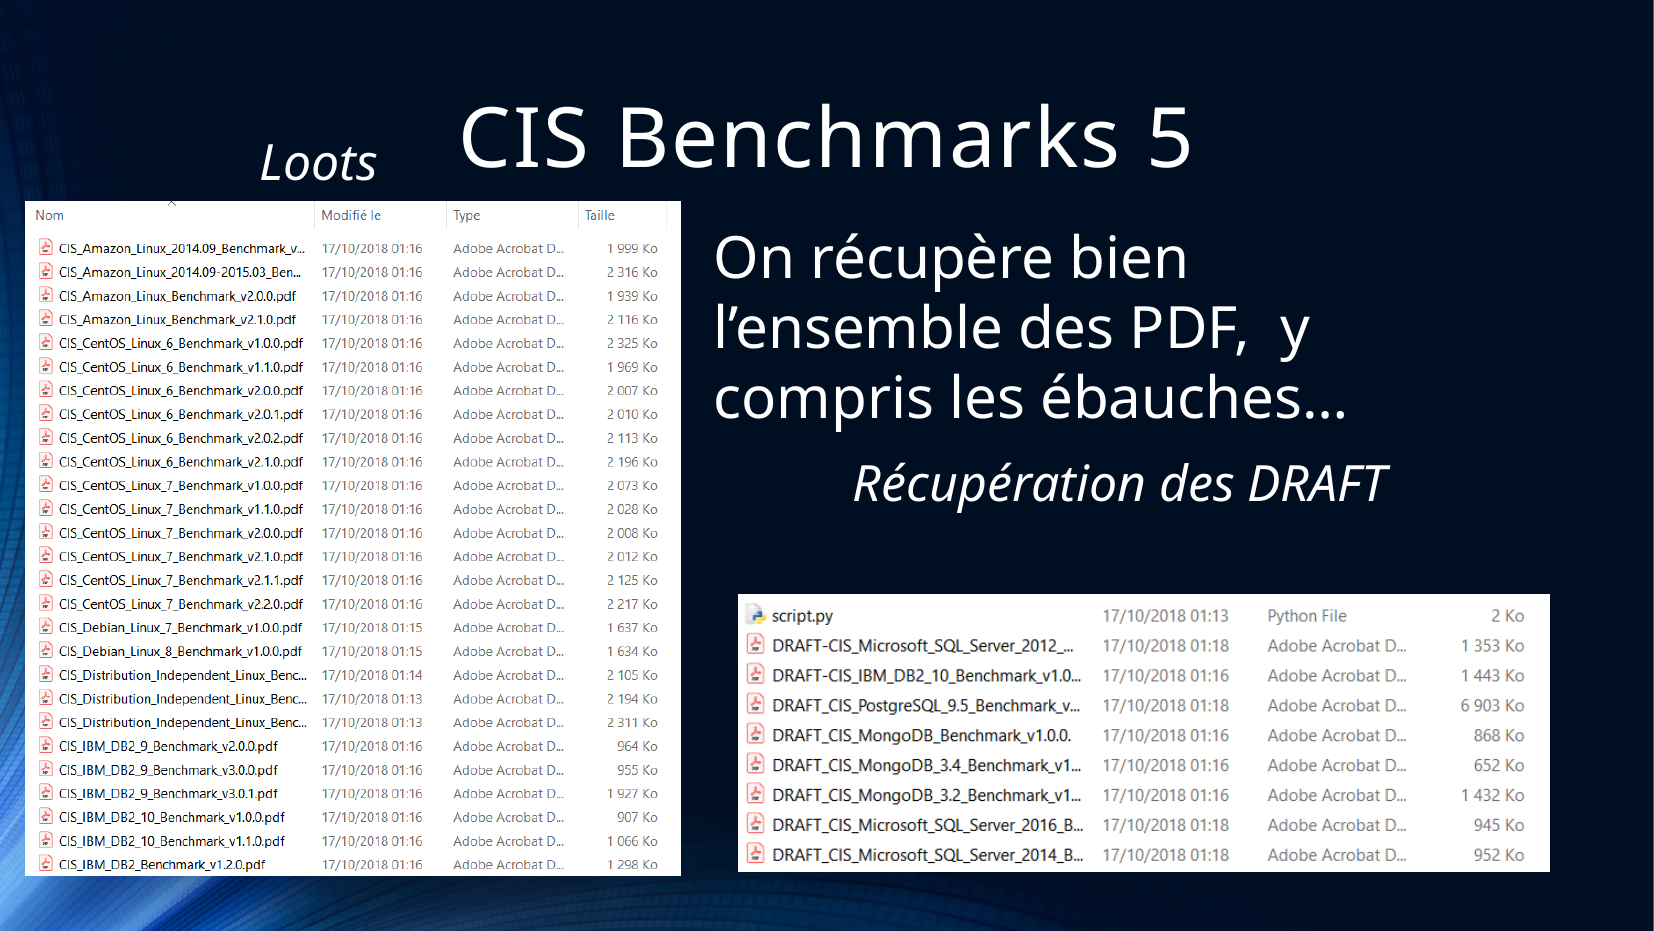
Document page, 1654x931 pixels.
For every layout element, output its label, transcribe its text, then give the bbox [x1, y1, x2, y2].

text_box Loots [25, 123, 612, 198]
text_box Récupération des DRAFT [826, 443, 1413, 519]
text_box On récupère bien l’ensemble des PDF, y compris les ébauches… [698, 212, 1500, 438]
title CIS Benchmarks 5 [206, 15, 1448, 202]
picture [0, 0, 1654, 931]
